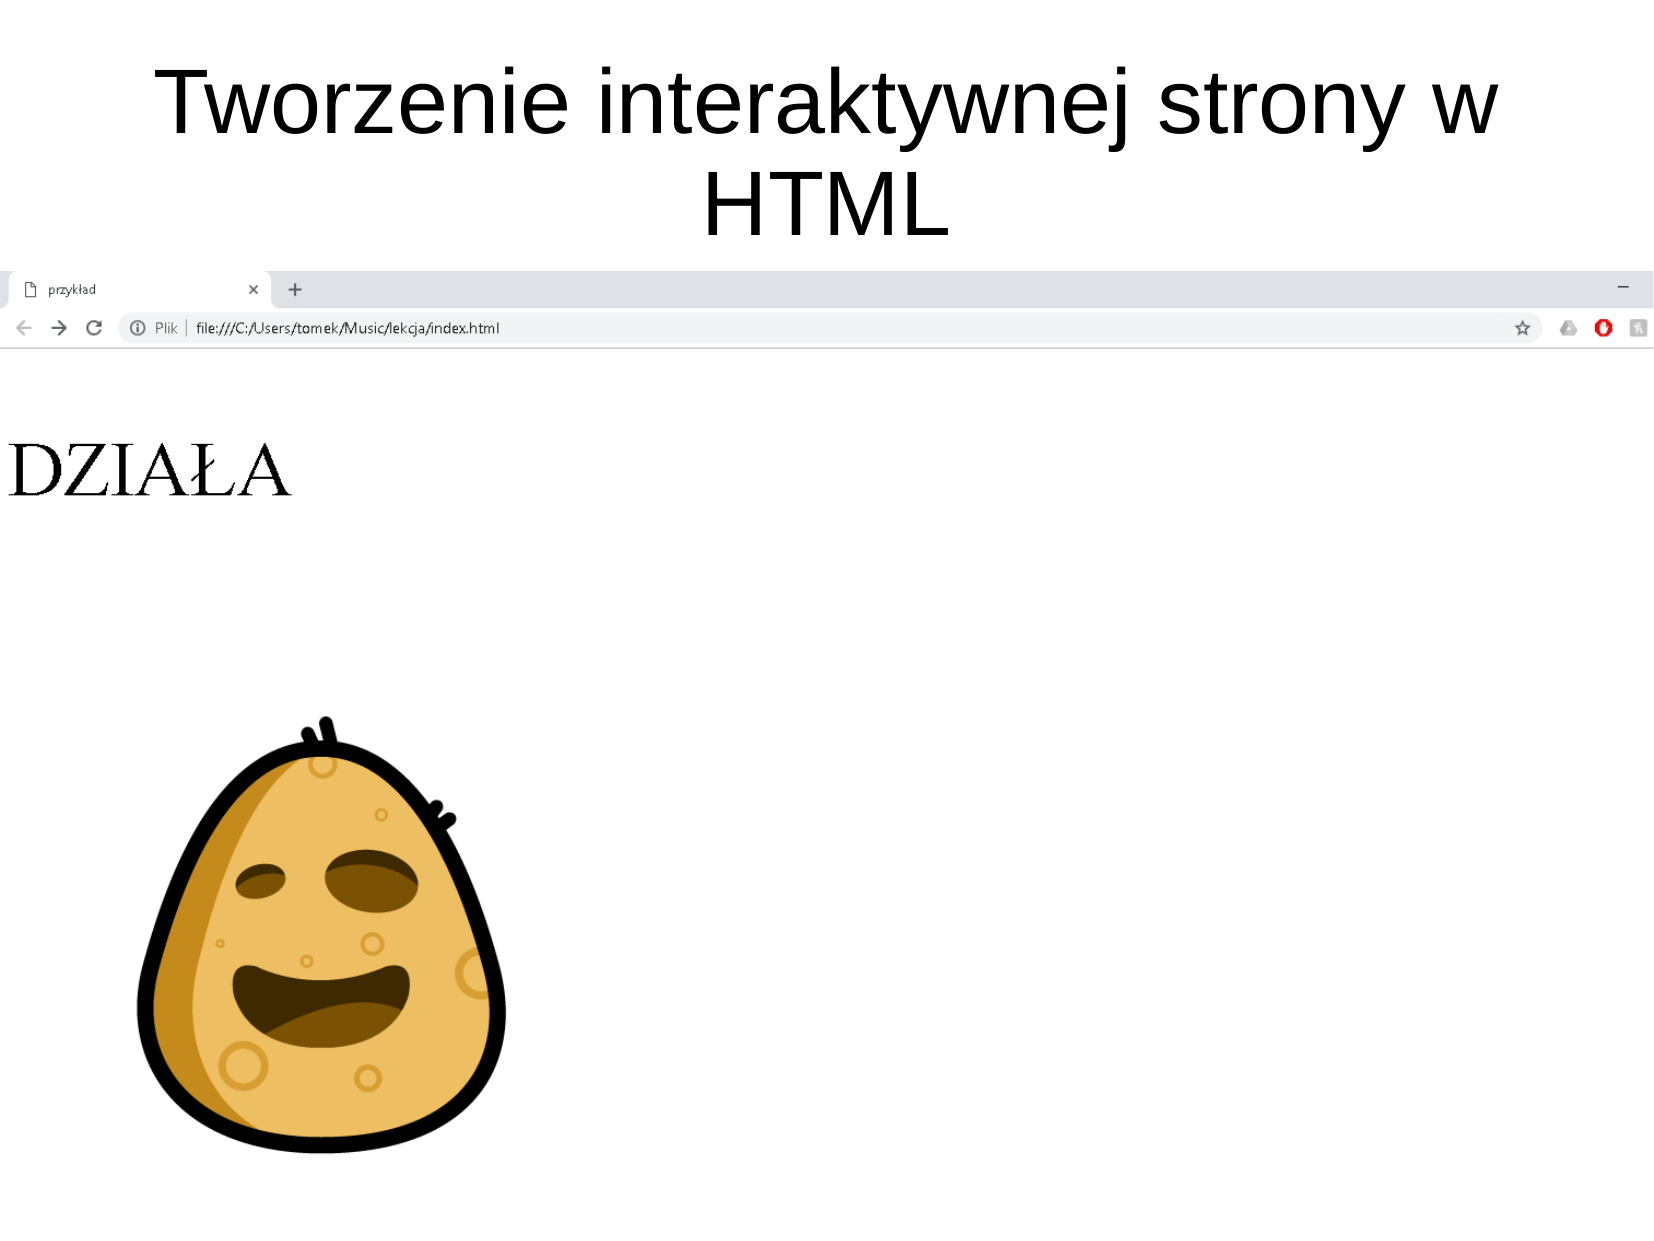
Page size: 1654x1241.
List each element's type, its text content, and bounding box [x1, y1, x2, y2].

picture [0, 271, 1654, 1241]
title Tworzenie interaktywnej strony w HTML [82, 49, 1571, 257]
